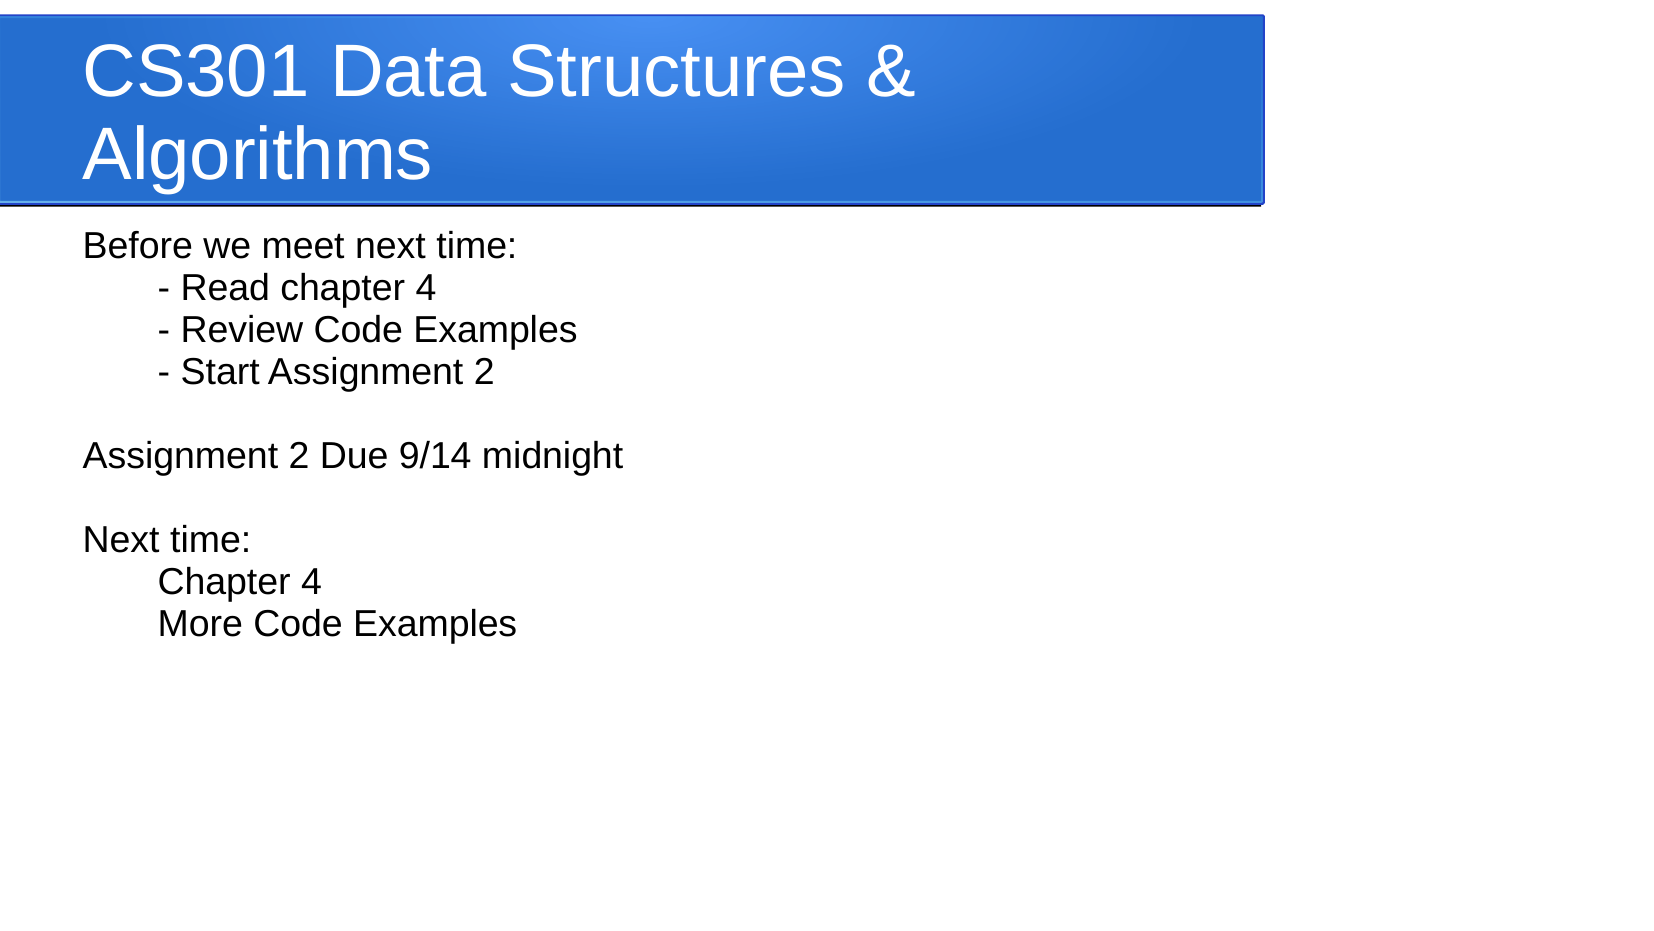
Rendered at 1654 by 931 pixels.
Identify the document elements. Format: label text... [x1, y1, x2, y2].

subtitle Before we meet next time: - Read chapter 4 - Review Code Examples - Start Assignment 2 Assignment 2 Due 9/14 midnight Next time: Chapter 4 More Code Examples [82, 224, 1096, 823]
title CS301 Data Structures & Algorithms [82, 29, 1235, 196]
